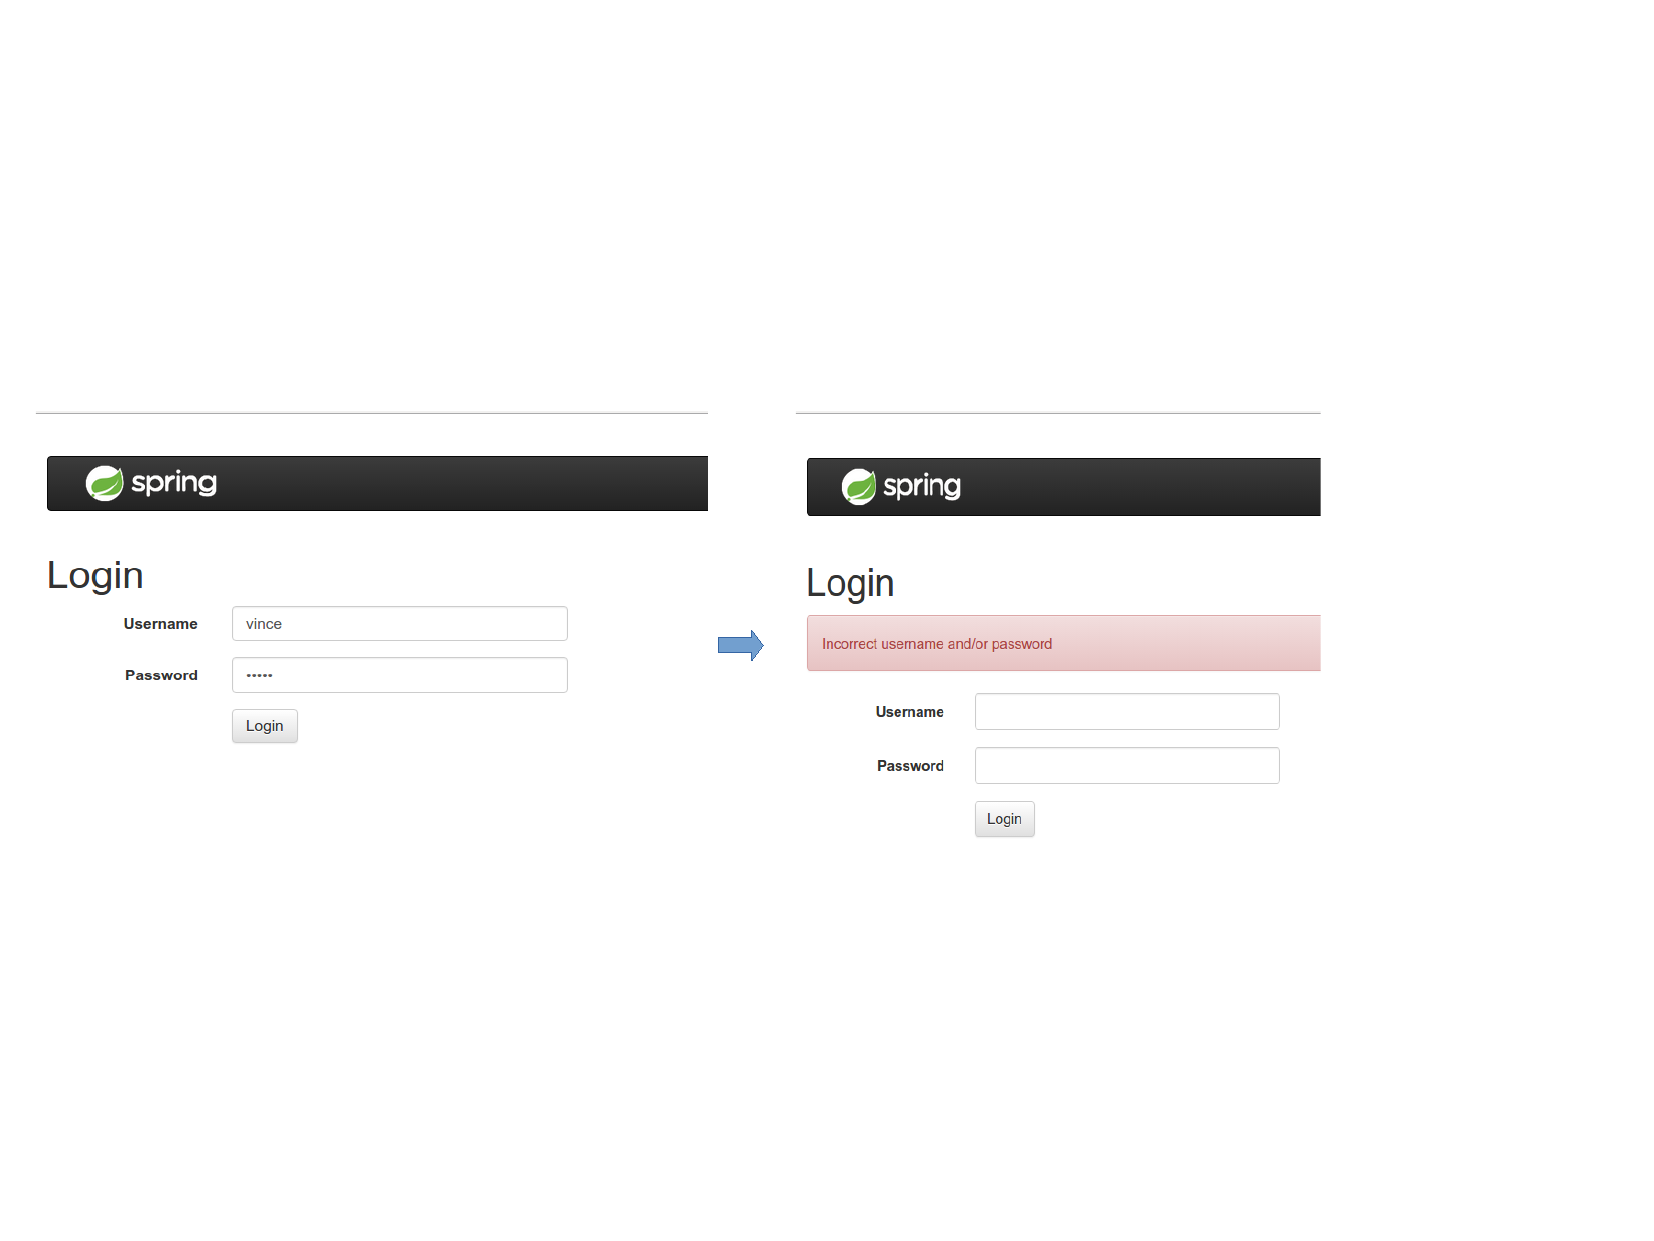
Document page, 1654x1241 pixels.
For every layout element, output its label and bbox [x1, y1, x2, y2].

text_box [718, 630, 764, 661]
picture [795, 411, 1321, 937]
picture [35, 411, 708, 877]
